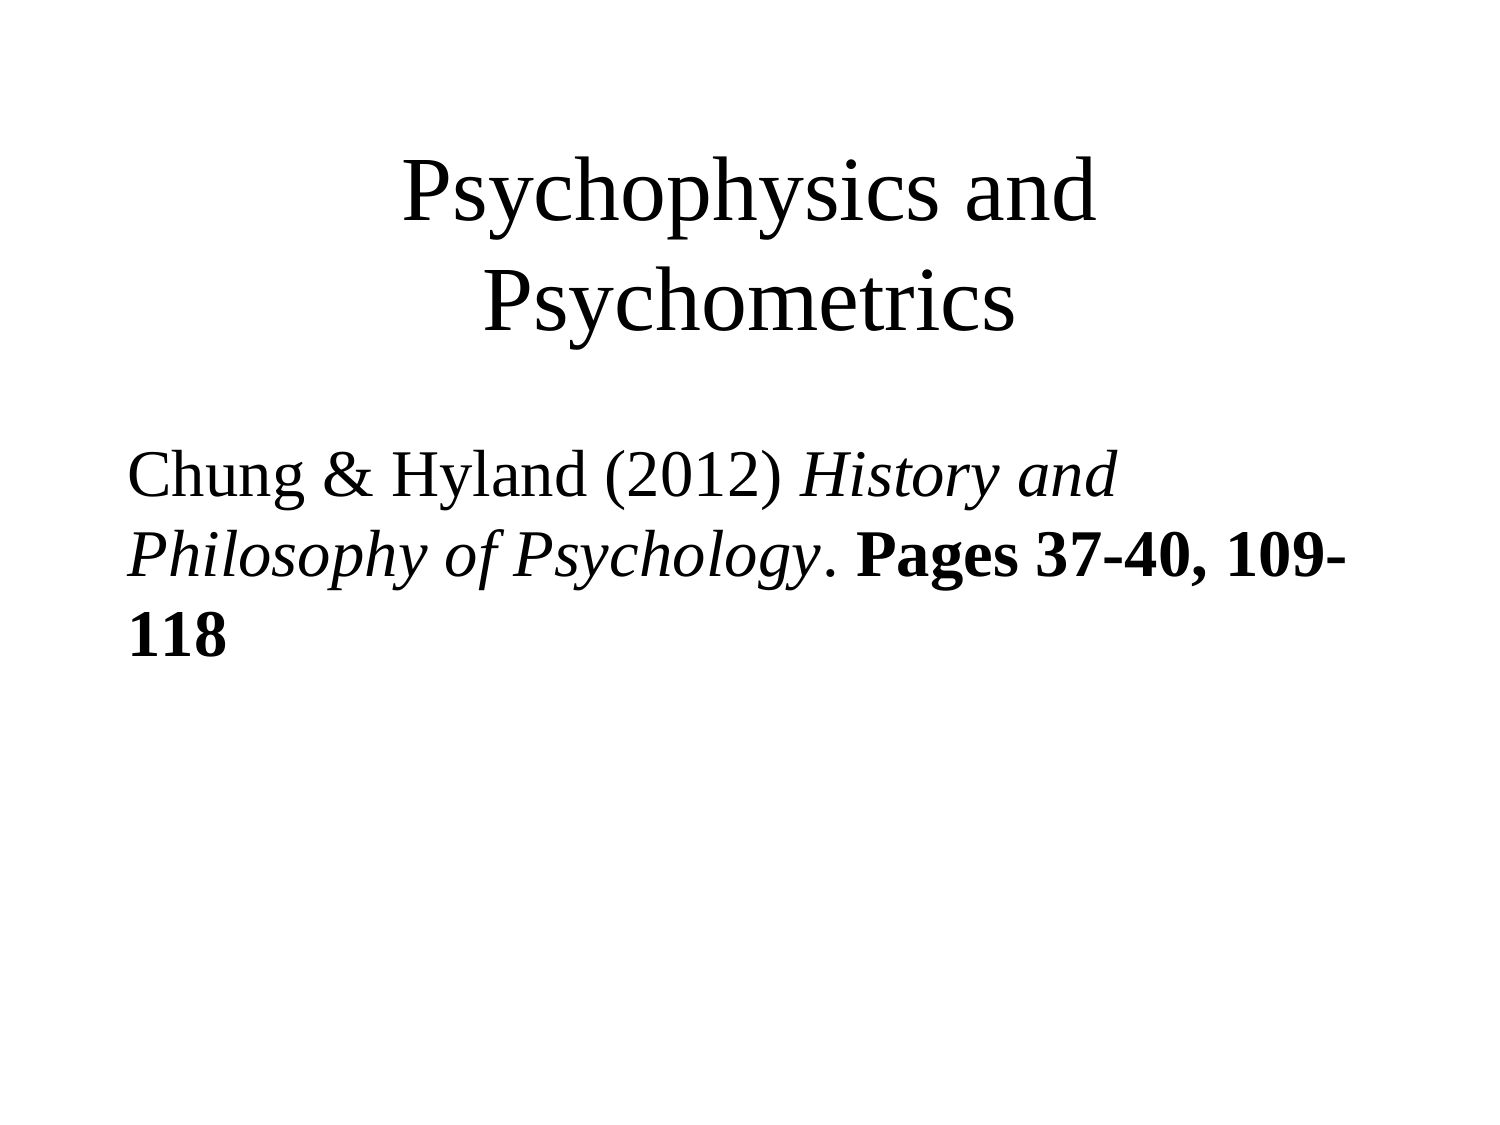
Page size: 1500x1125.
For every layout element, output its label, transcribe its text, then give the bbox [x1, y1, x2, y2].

list Chung & Hyland (2012) History and Philosophy of Psychology. Pages 37-40, 109-118 [112, 324, 1388, 1000]
title Psychophysics and Psychometrics [112, 90, 1388, 278]
